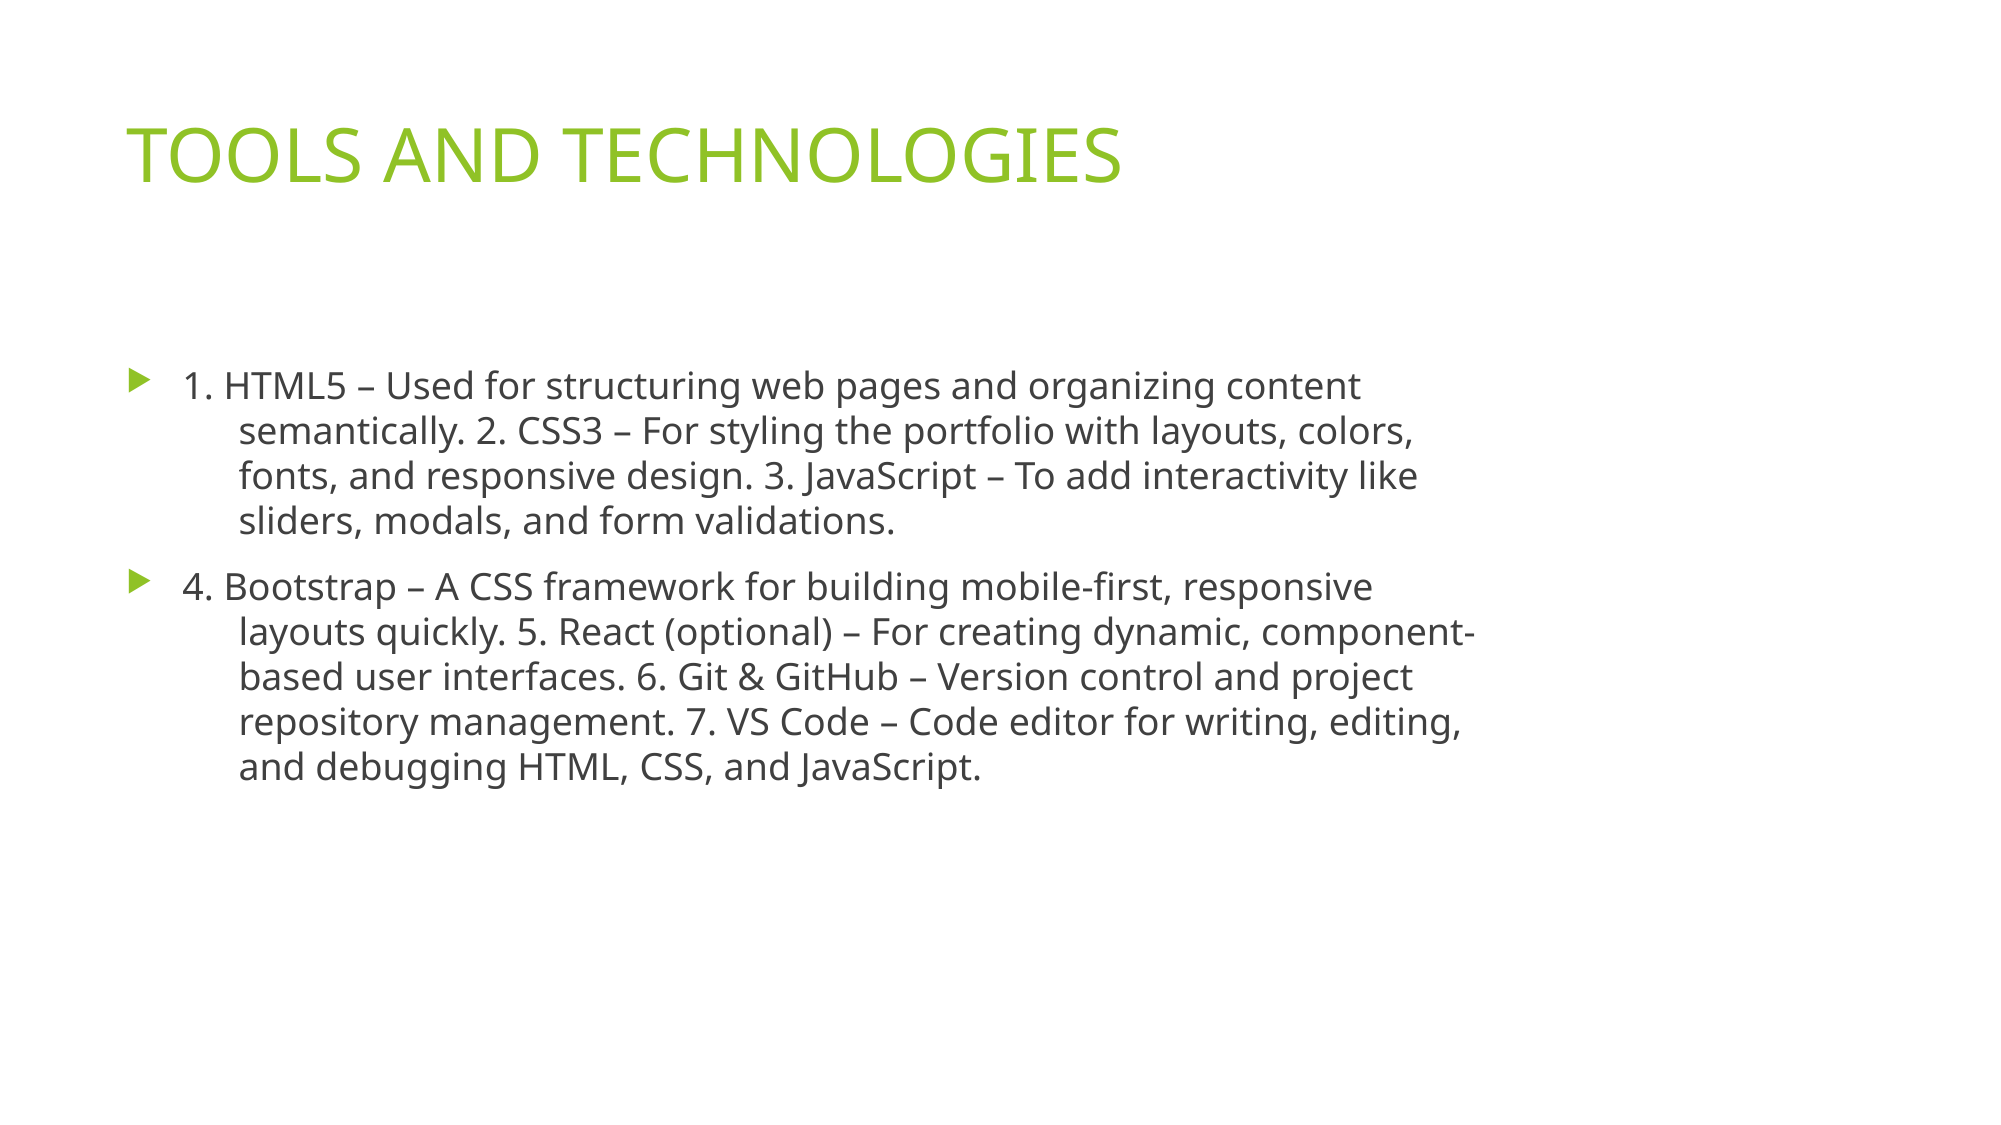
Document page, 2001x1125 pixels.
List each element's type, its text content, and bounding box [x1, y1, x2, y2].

title TOOLS AND TECHNOLOGIES [111, 99, 1522, 317]
list 1. HTML5 – Used for structuring web pages and organizing content semantically. 2. CSS3 – For styling the portfolio with layouts, colors, fonts, and responsive design. 3. JavaScript – To add interactivity like sliders, modals, and form validations. 4. Bootstrap – A CSS framework for building mobile-first, responsive layouts quickly. 5. React (optional) – For creating dynamic, component-based user interfaces. 6. Git & GitHub – Version control and project repository management. 7. VS Code – Code editor for writing, editing, and debugging HTML, CSS, and JavaScript. [111, 354, 1522, 992]
